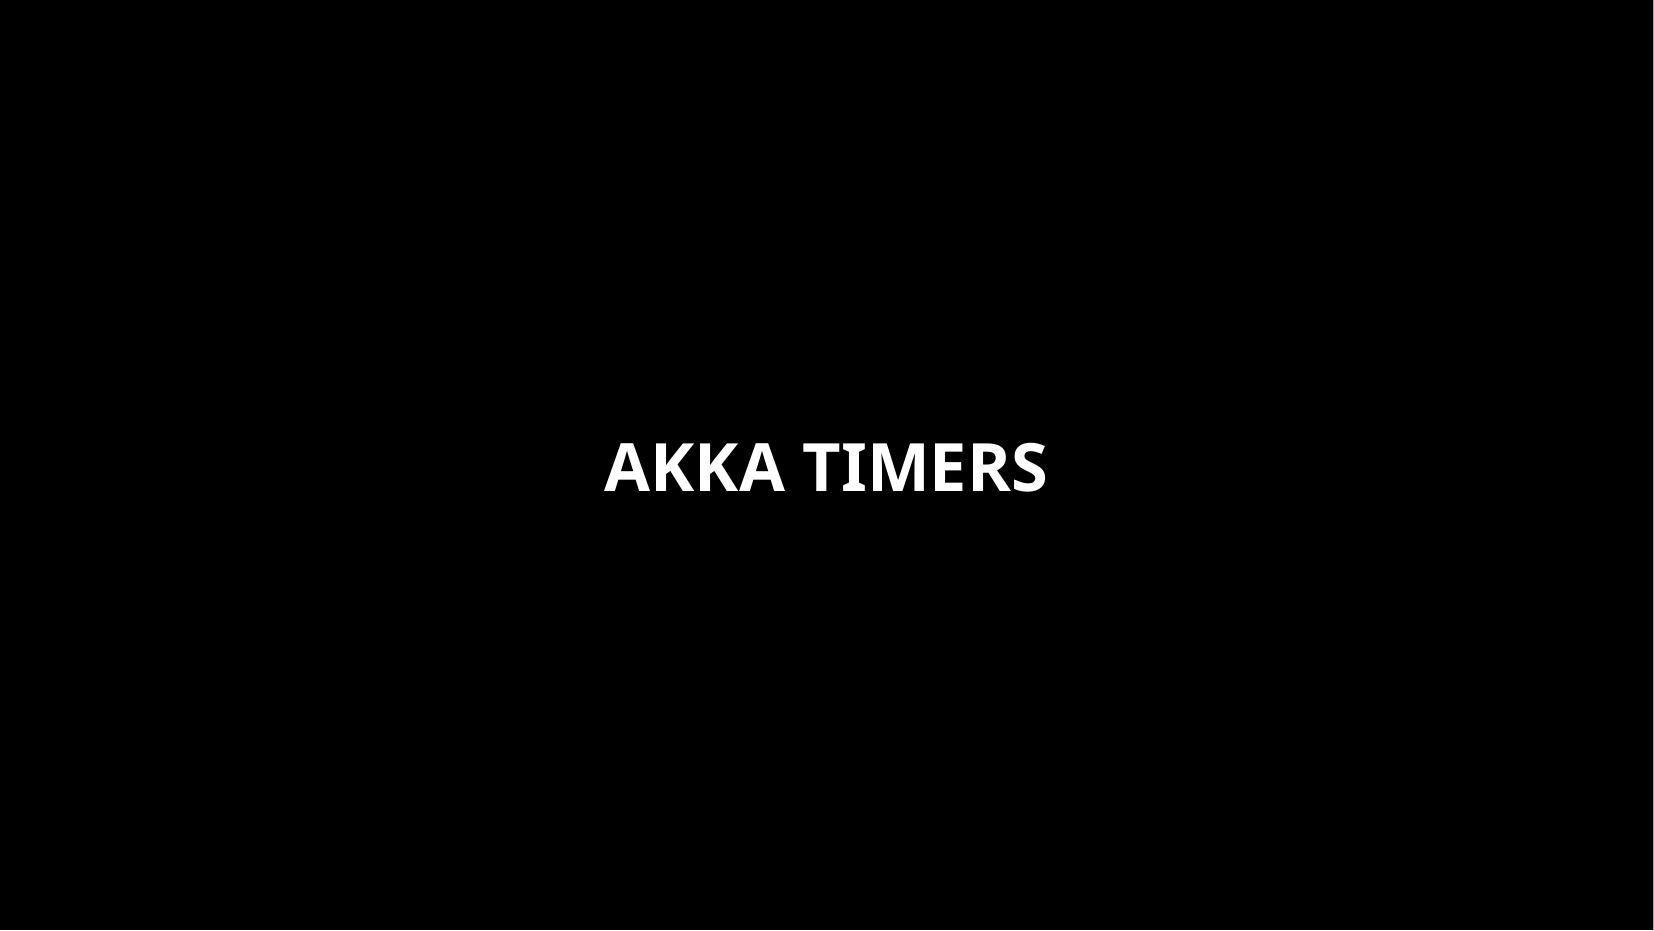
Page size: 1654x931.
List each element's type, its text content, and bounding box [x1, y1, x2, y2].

title AKKA TIMERS [82, 384, 1571, 547]
